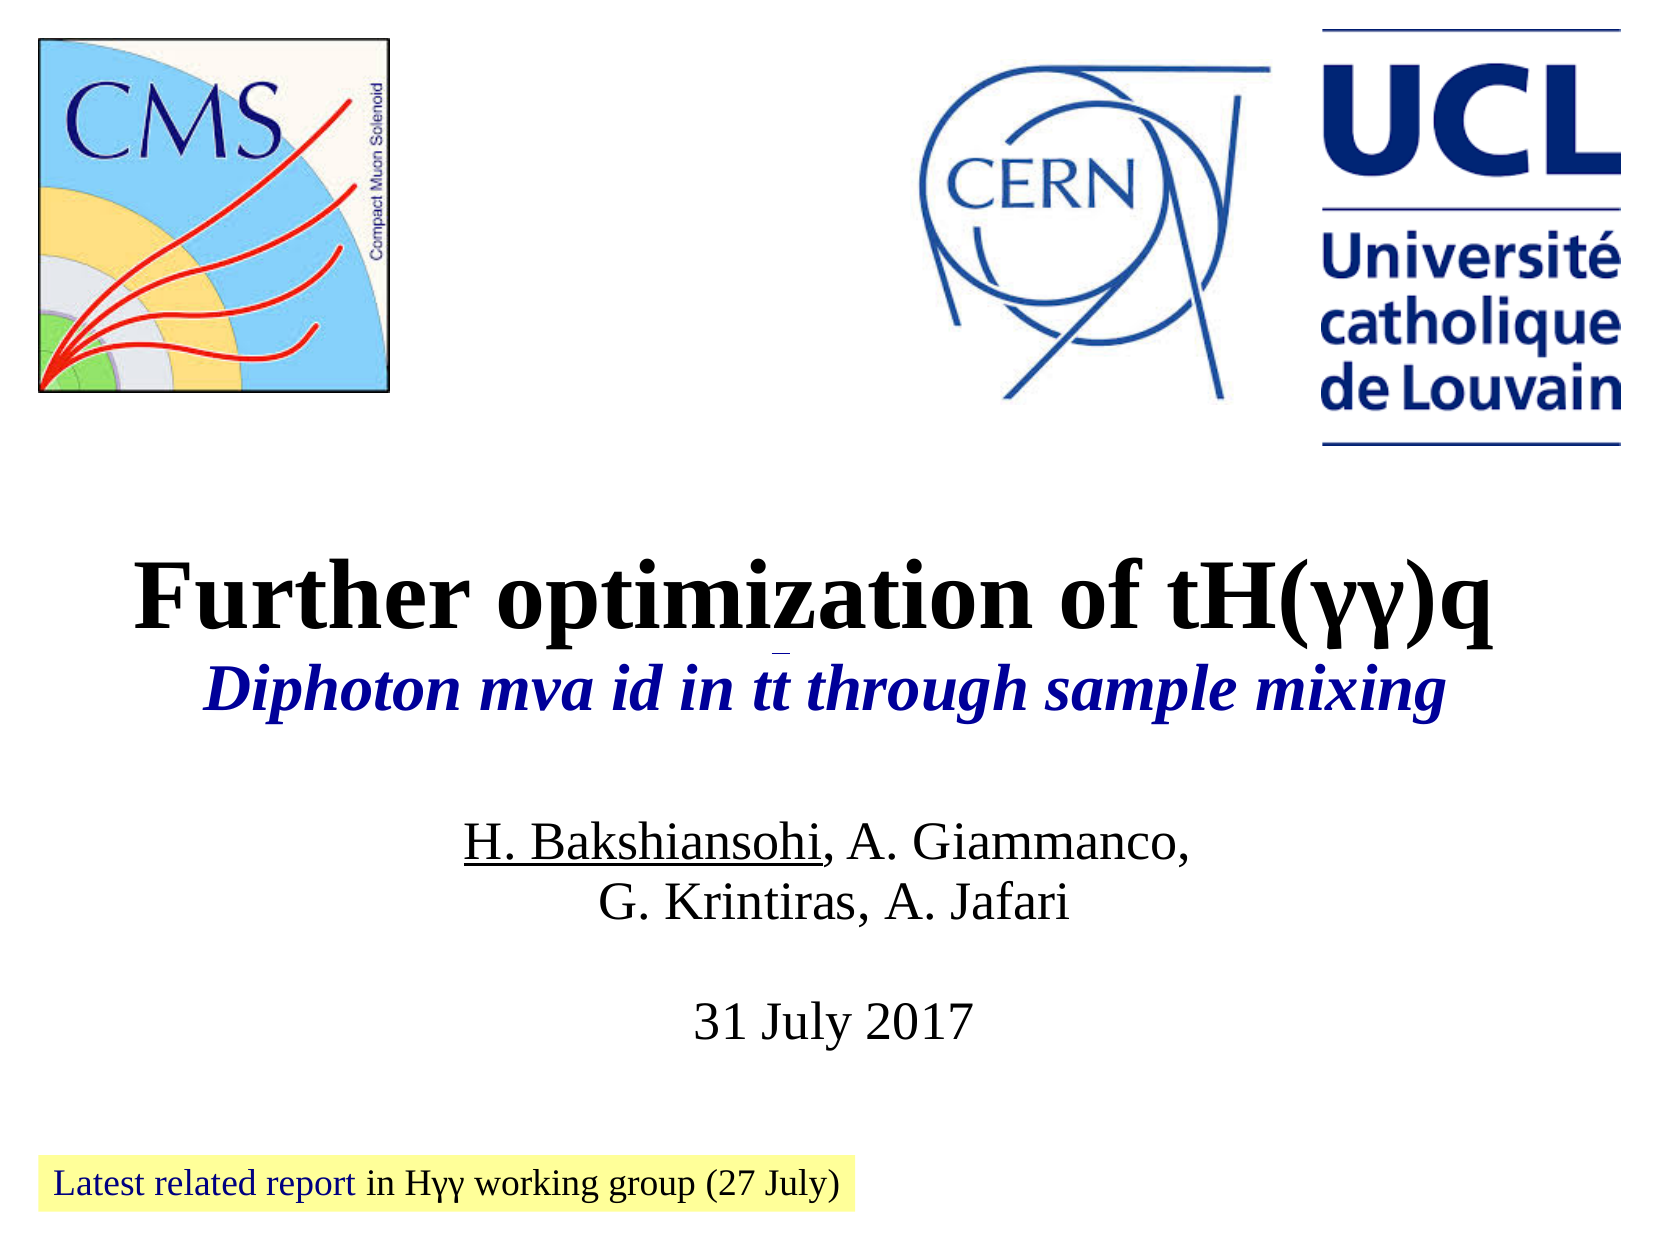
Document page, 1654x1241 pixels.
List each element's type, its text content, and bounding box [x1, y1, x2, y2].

picture [38, 38, 390, 393]
text_box Further optimization of tH(γγ)q Diphoton mva id in tt through sample mixing [82, 145, 1570, 1119]
text_box Latest related report in Hγγ working group (27 July) [38, 1155, 856, 1212]
picture [1321, 29, 1621, 446]
text_box H. Bakshiansohi, A. Giammanco, G. Krintiras, A. Jafari 31 July 2017 [326, 804, 1343, 1126]
picture [910, 59, 1276, 406]
